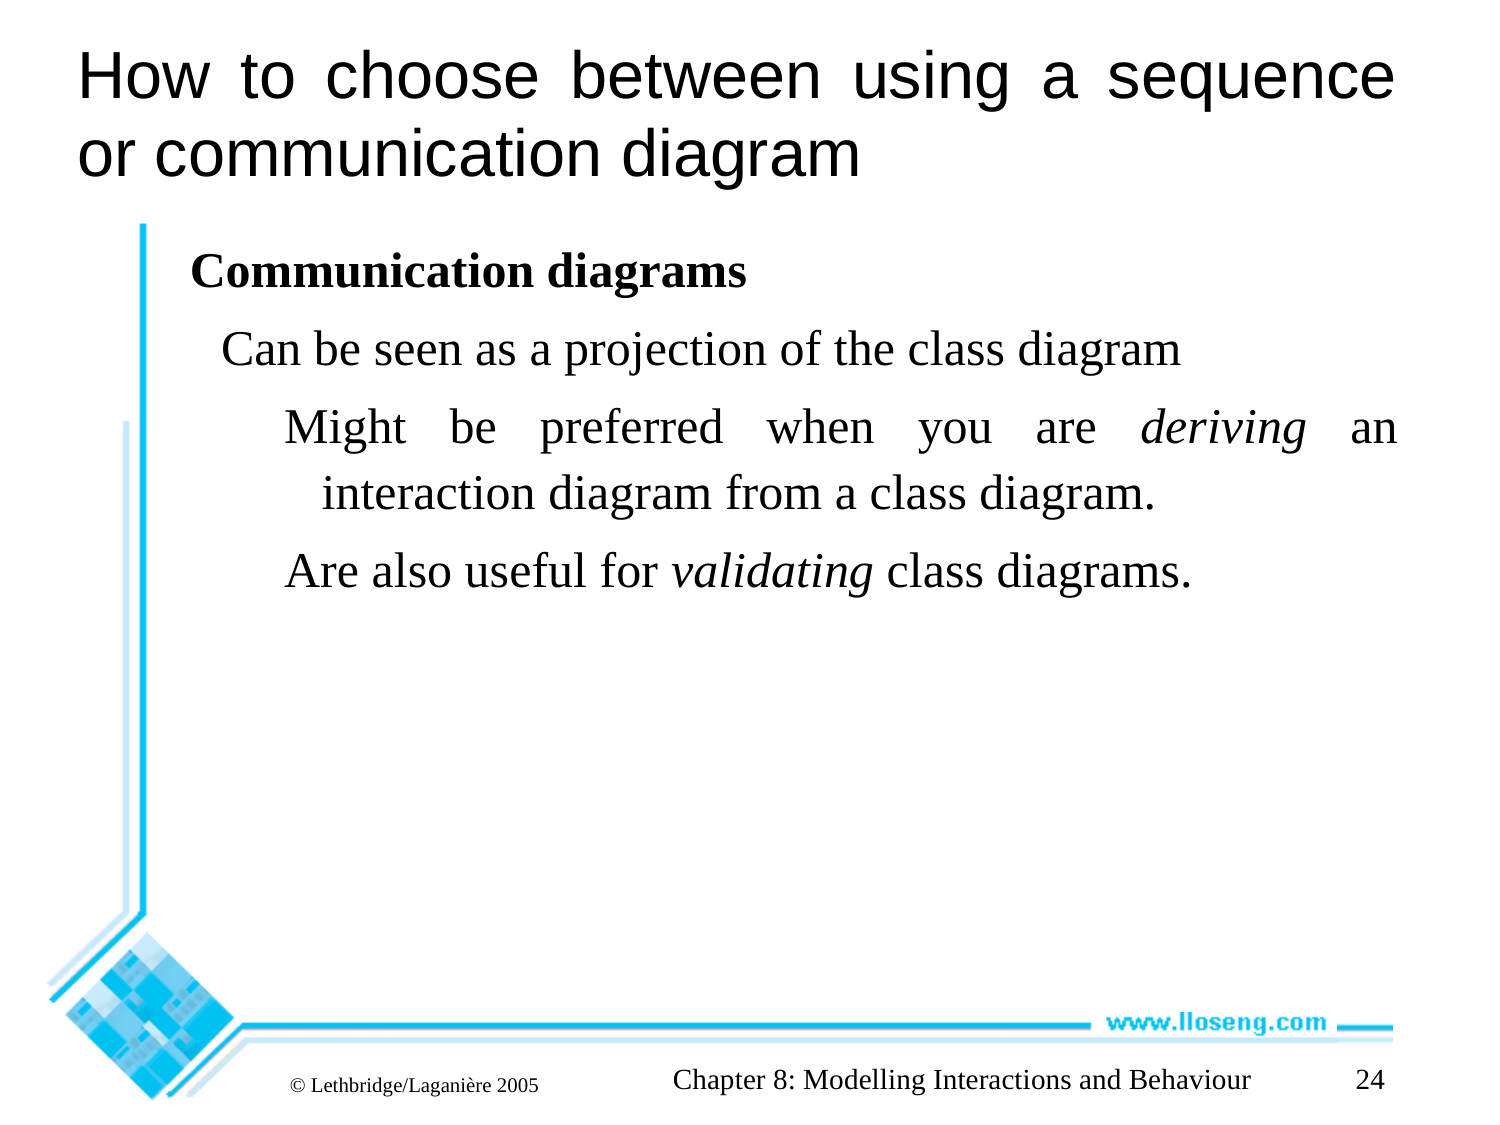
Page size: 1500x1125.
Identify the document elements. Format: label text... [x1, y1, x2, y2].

list Communication diagrams Can be seen as a projection of the class diagram Might be preferred when you are deriving an interaction diagram from a class diagram. Are also useful for validating class diagrams. [174, 224, 1413, 1013]
picture [35, 212, 1393, 1102]
text_box © Lethbridge/Laganière 2005 [275, 1062, 601, 1125]
title How to choose between using a sequence or communication diagram [62, 27, 1413, 198]
text_box <number> [1325, 1050, 1401, 1125]
text_box Chapter 8: Modelling Interactions and Behaviour [624, 1050, 1300, 1125]
